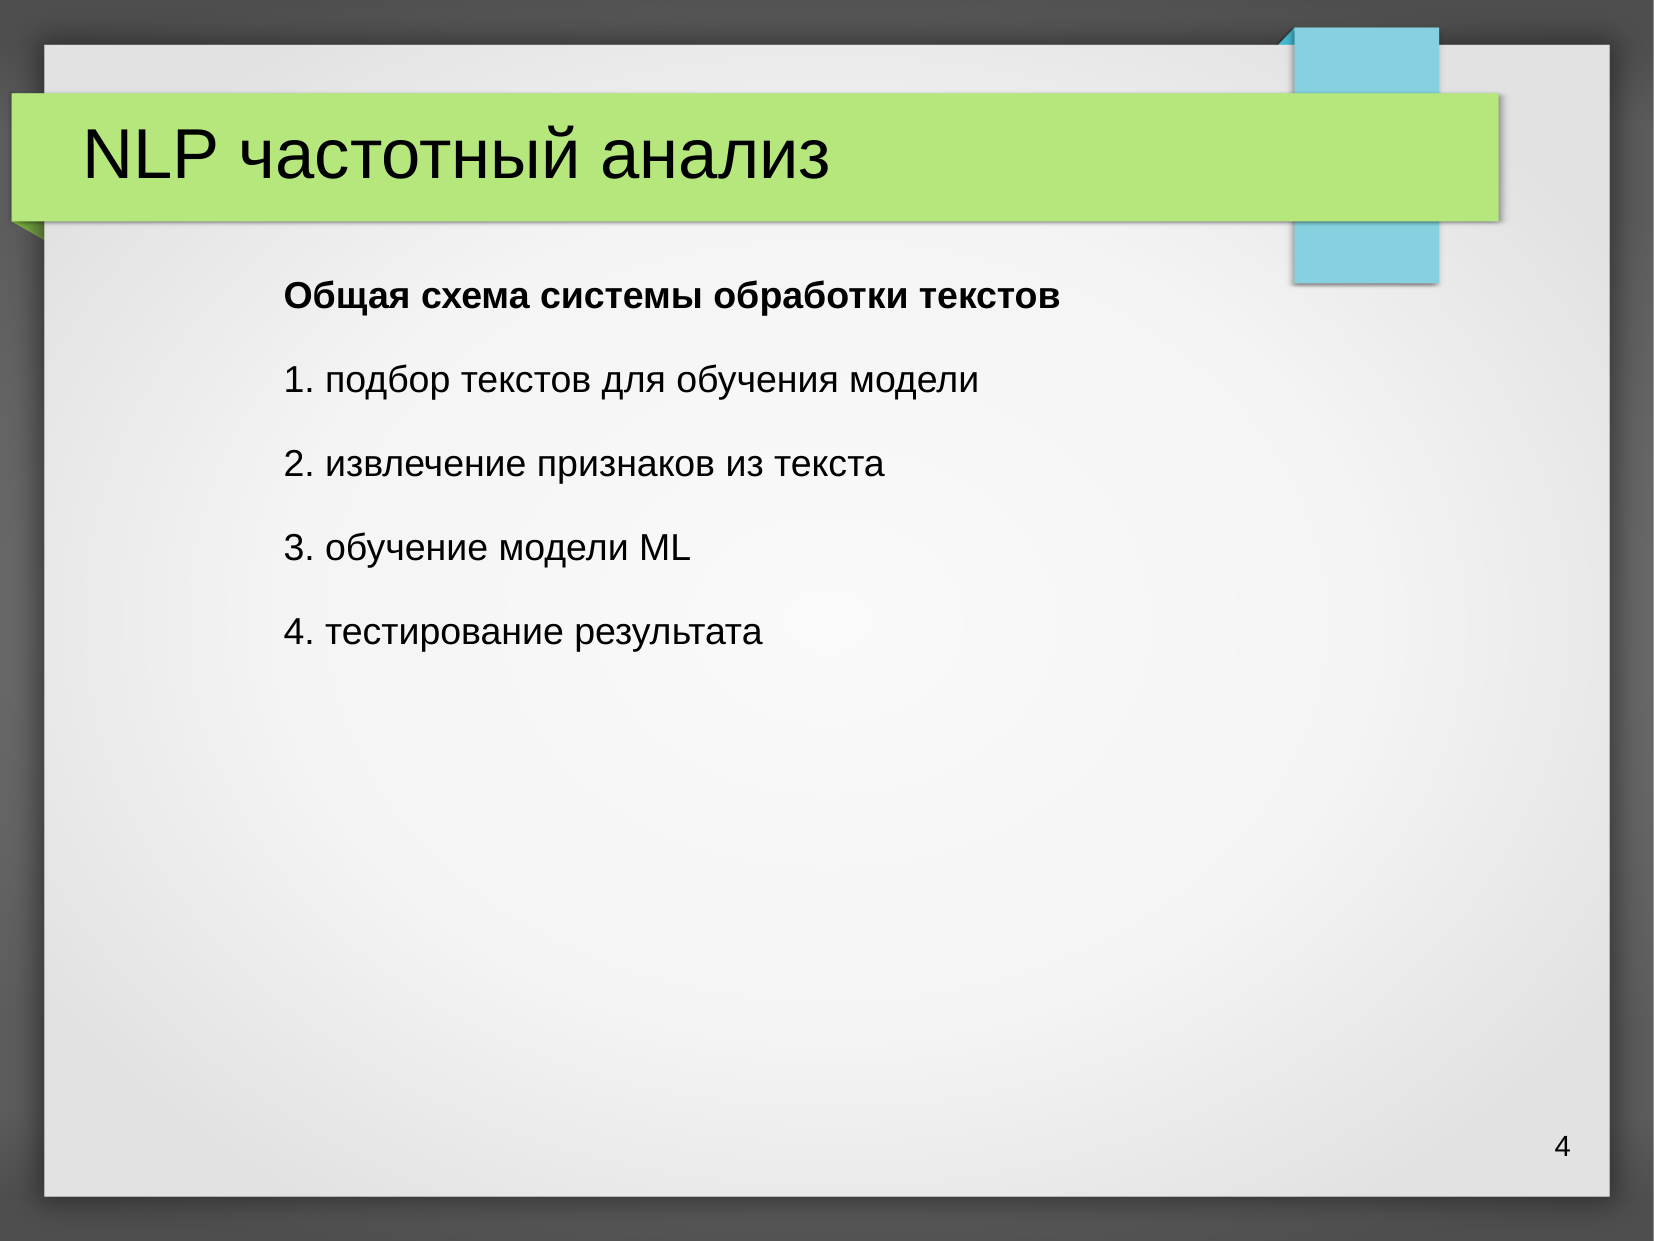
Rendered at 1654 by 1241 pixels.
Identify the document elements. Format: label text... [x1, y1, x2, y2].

picture [0, 0, 1654, 1241]
text_box Общая схема системы обработки текстов подбор текстов для обучения модели извлечение признаков из текста обучение модели ML тестирование результата [283, 274, 1099, 721]
title NLP частотный анализ [82, 113, 1406, 194]
